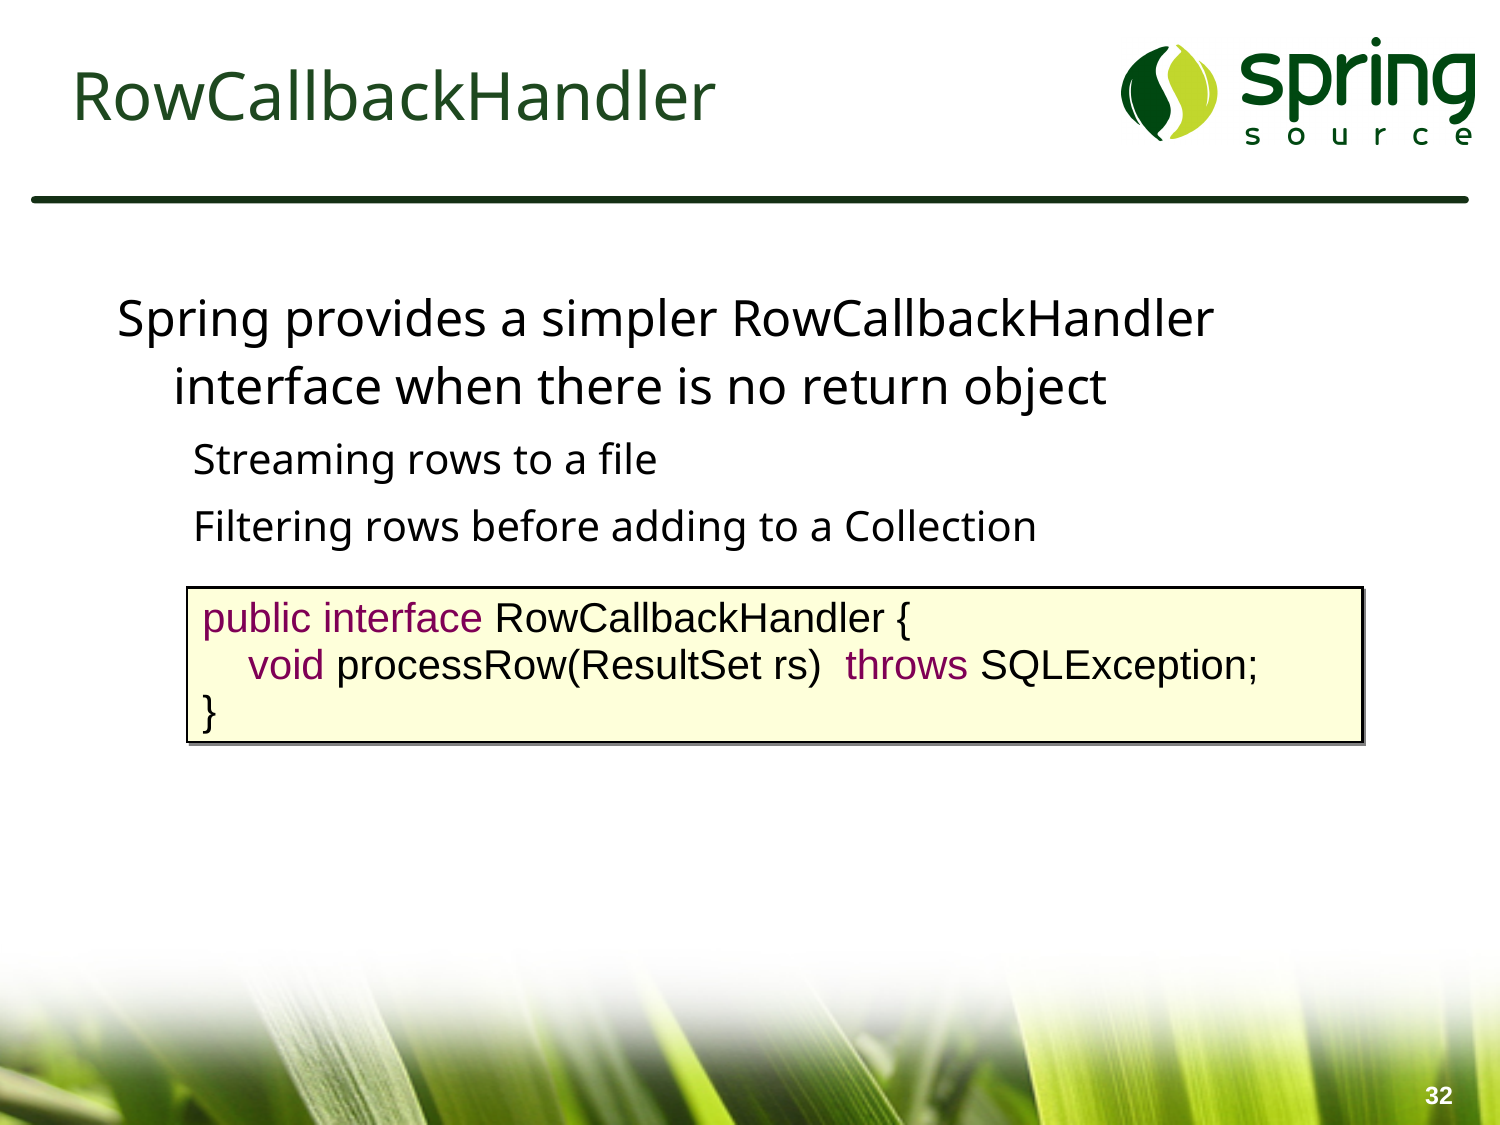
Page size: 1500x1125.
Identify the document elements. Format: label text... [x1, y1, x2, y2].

picture [0, 944, 1500, 1125]
text_box public interface RowCallbackHandler { void processRow(ResultSet rs) throws SQLException; } [187, 587, 1363, 743]
picture [1121, 37, 1475, 145]
list Spring provides a simpler RowCallbackHandler interface when there is no return object Streaming rows to a file Filtering rows before adding to a Collection [103, 275, 1394, 938]
title RowCallbackHandler [56, 13, 1089, 176]
